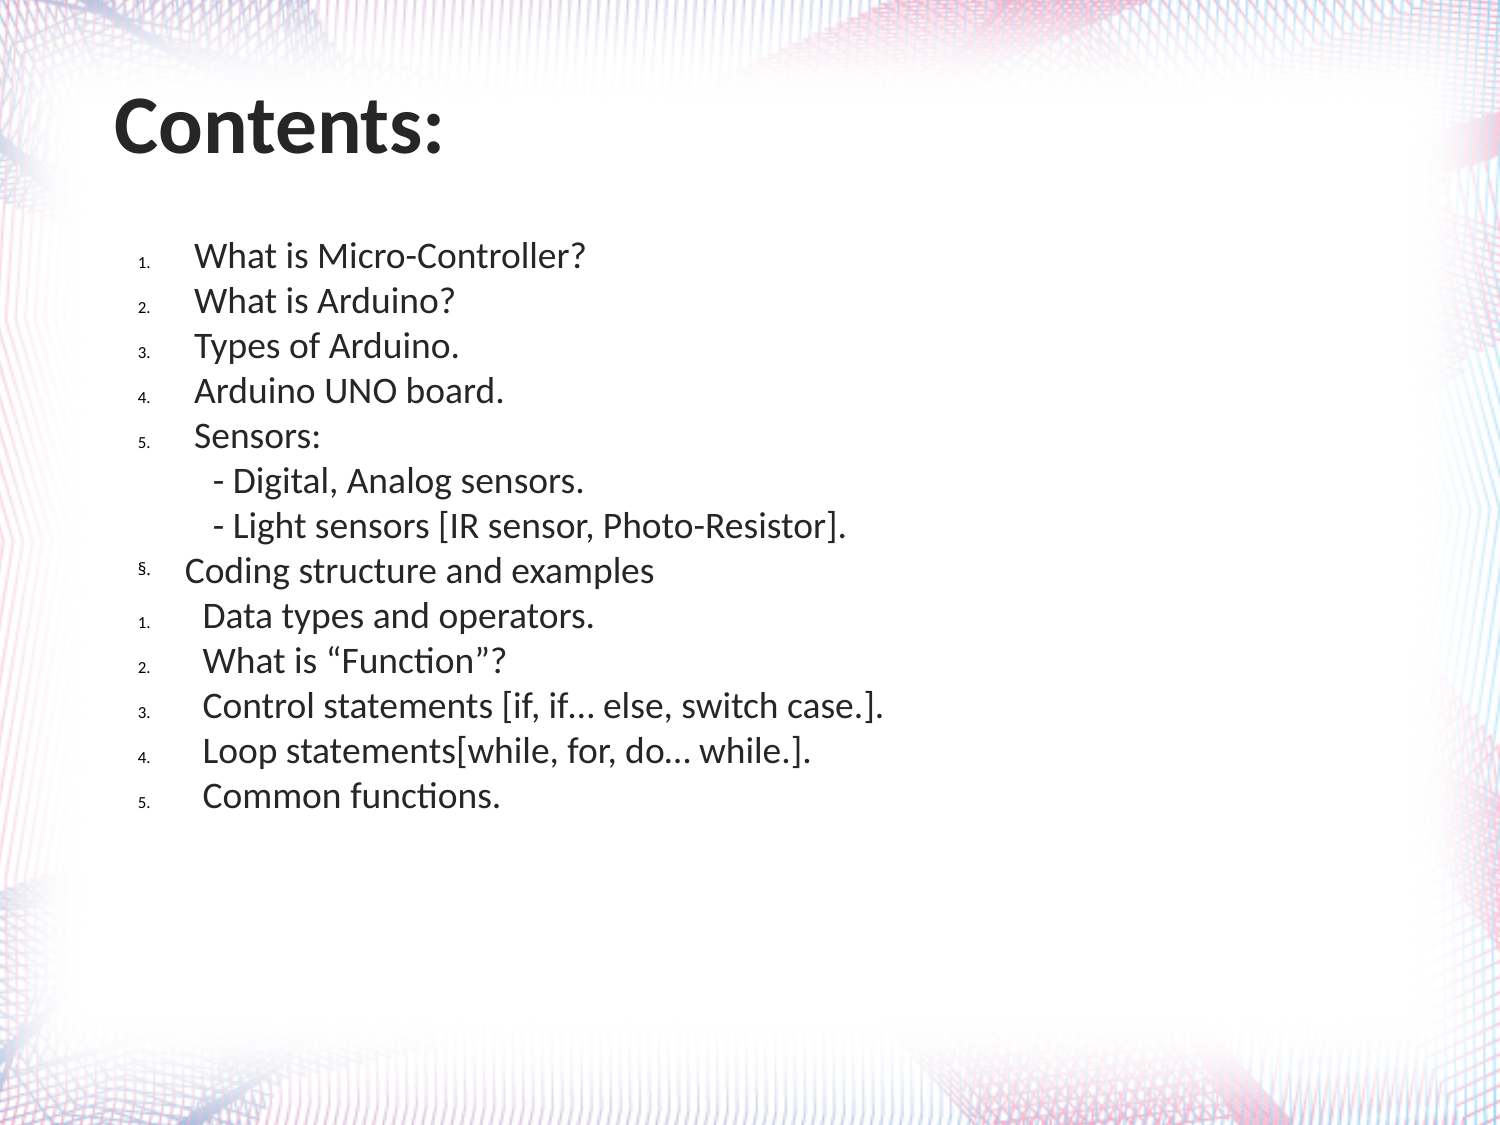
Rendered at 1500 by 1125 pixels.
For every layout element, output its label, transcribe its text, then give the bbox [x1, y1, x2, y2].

text_box Contents: [99, 62, 1400, 179]
text_box What is Micro-Controller? What is Arduino? Types of Arduino. Arduino UNO board. Sensors: - Digital, Analog sensors. - Light sensors [IR sensor, Photo-Resistor]. Coding structure and examples Data types and operators. What is “Function”? Control statements [if, if… else, switch case.]. Loop statements[while, for, do… while.]. Common functions. [123, 178, 1400, 869]
picture [0, 0, 1500, 1125]
